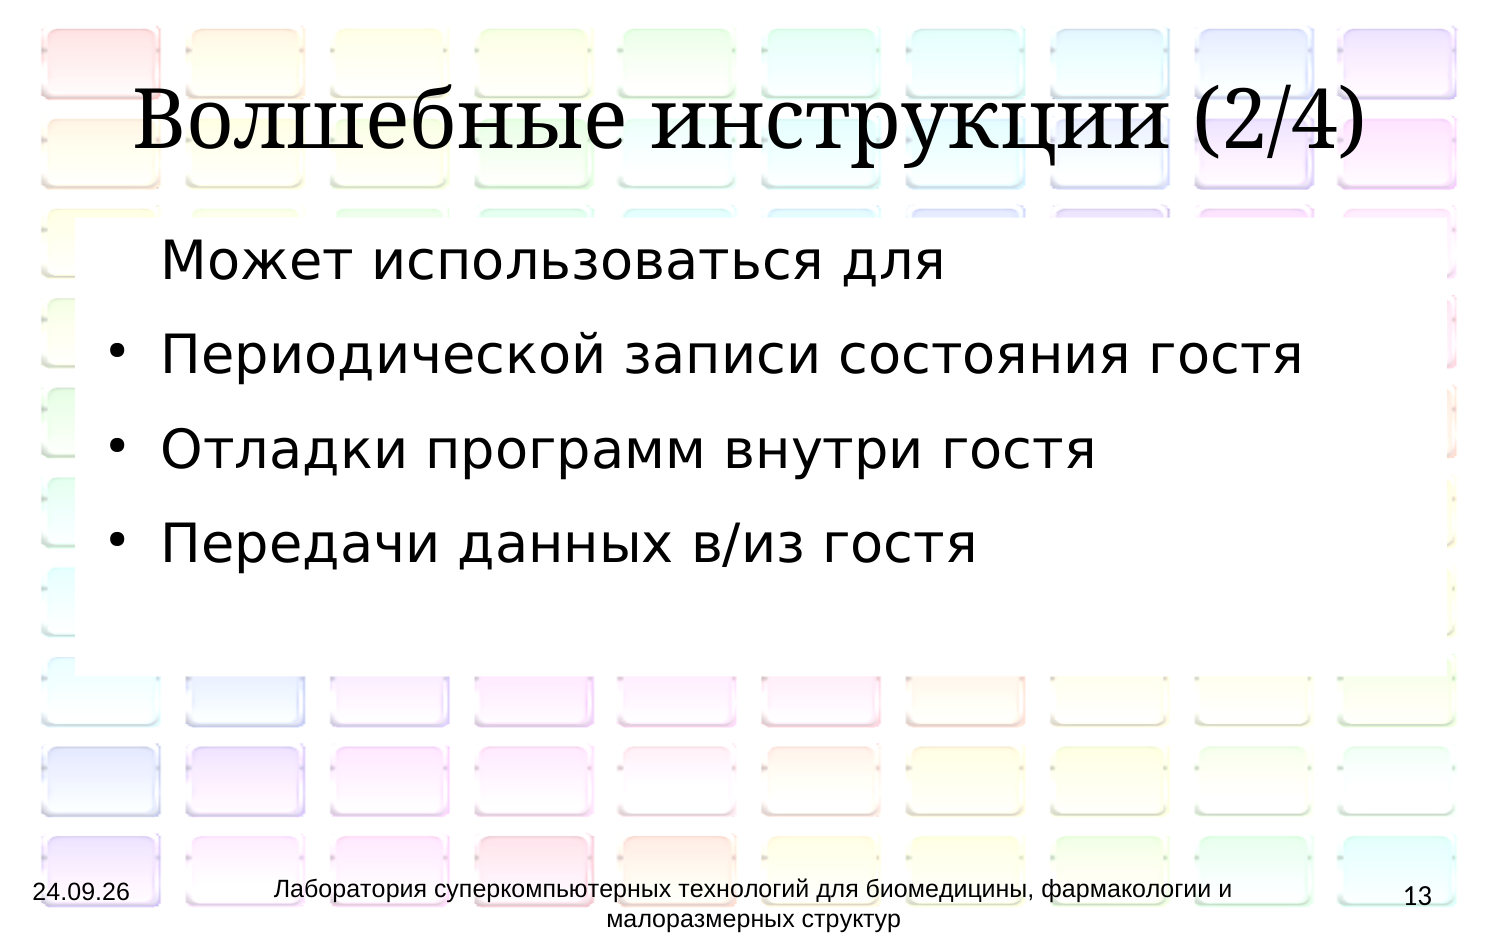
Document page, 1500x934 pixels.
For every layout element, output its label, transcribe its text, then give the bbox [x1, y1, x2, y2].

list Может использоваться для Периодической записи состояния гостя Отладки программ внутри гостя Передачи данных в/из гостя [75, 217, 1447, 677]
picture [0, 0, 1500, 934]
title Волшебные инструкции (2/4) [75, 37, 1426, 193]
text_box Лаборатория суперкомпьютерных технологий для биомедицины, фармакологии и малоразмерных структур [171, 864, 1338, 915]
text_box <номер> [1387, 868, 1473, 918]
text_box 11.03.12 [17, 868, 184, 918]
